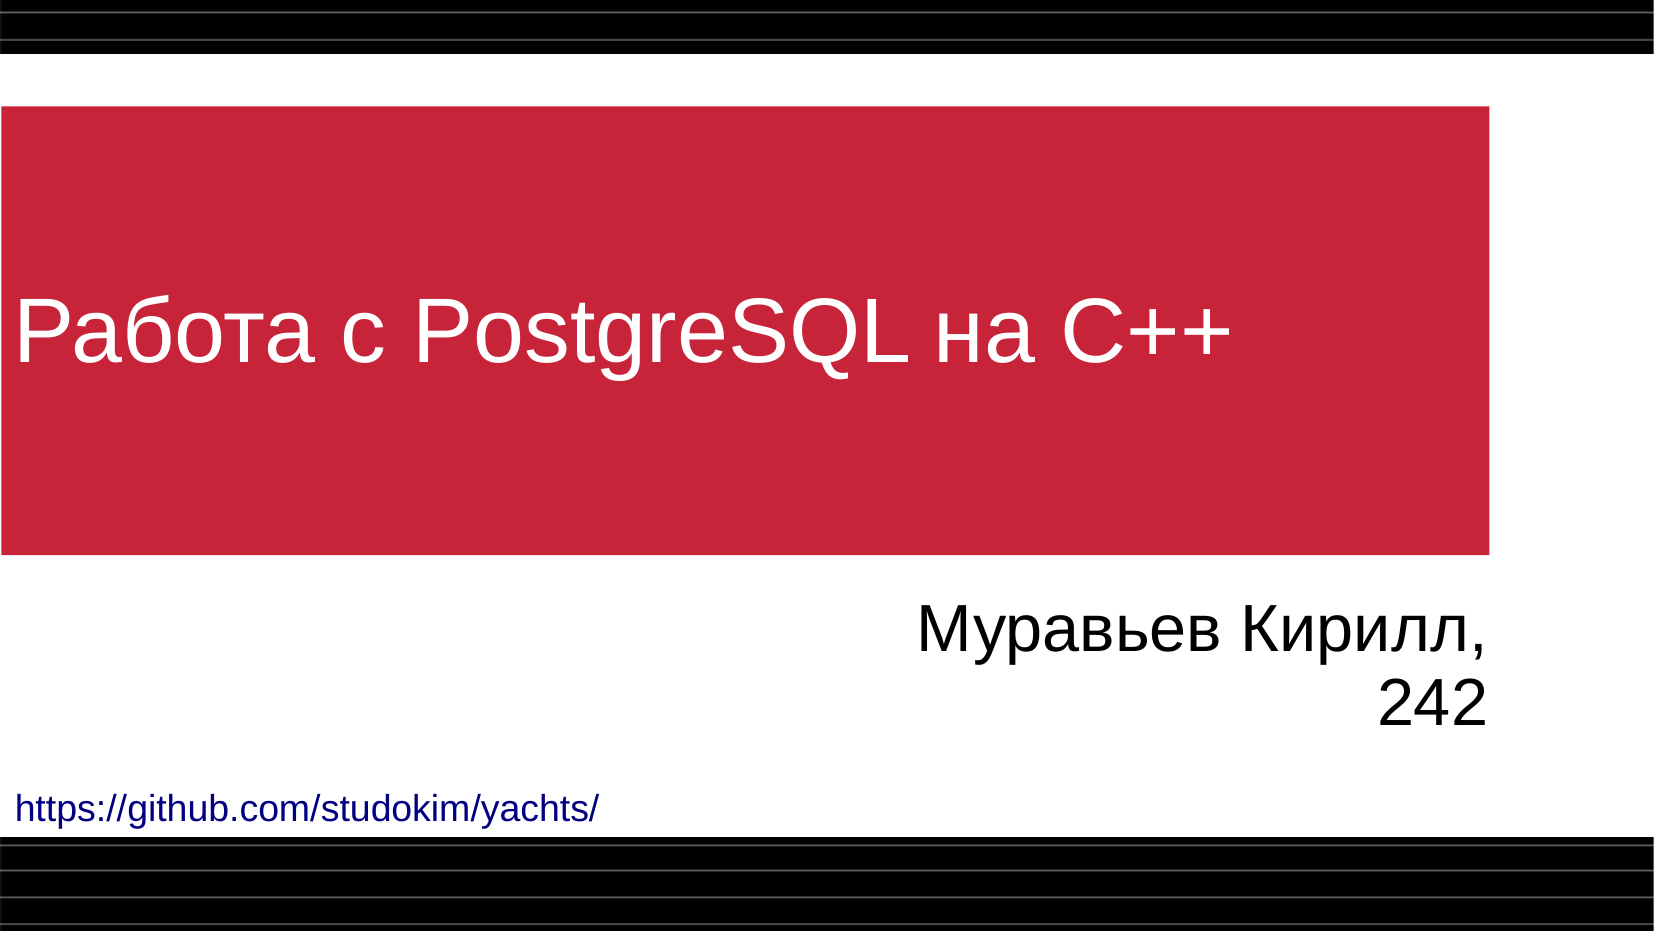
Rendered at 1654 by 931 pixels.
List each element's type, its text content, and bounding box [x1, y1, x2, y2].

picture [0, 0, 1654, 54]
title Работа с PostgreSQL на C++ [1, 106, 1490, 556]
subtitle Муравьев Кирилл, 242 [625, 590, 1489, 804]
picture [0, 837, 1654, 931]
text_box https://github.com/studokim/yachts/ [0, 780, 616, 837]
